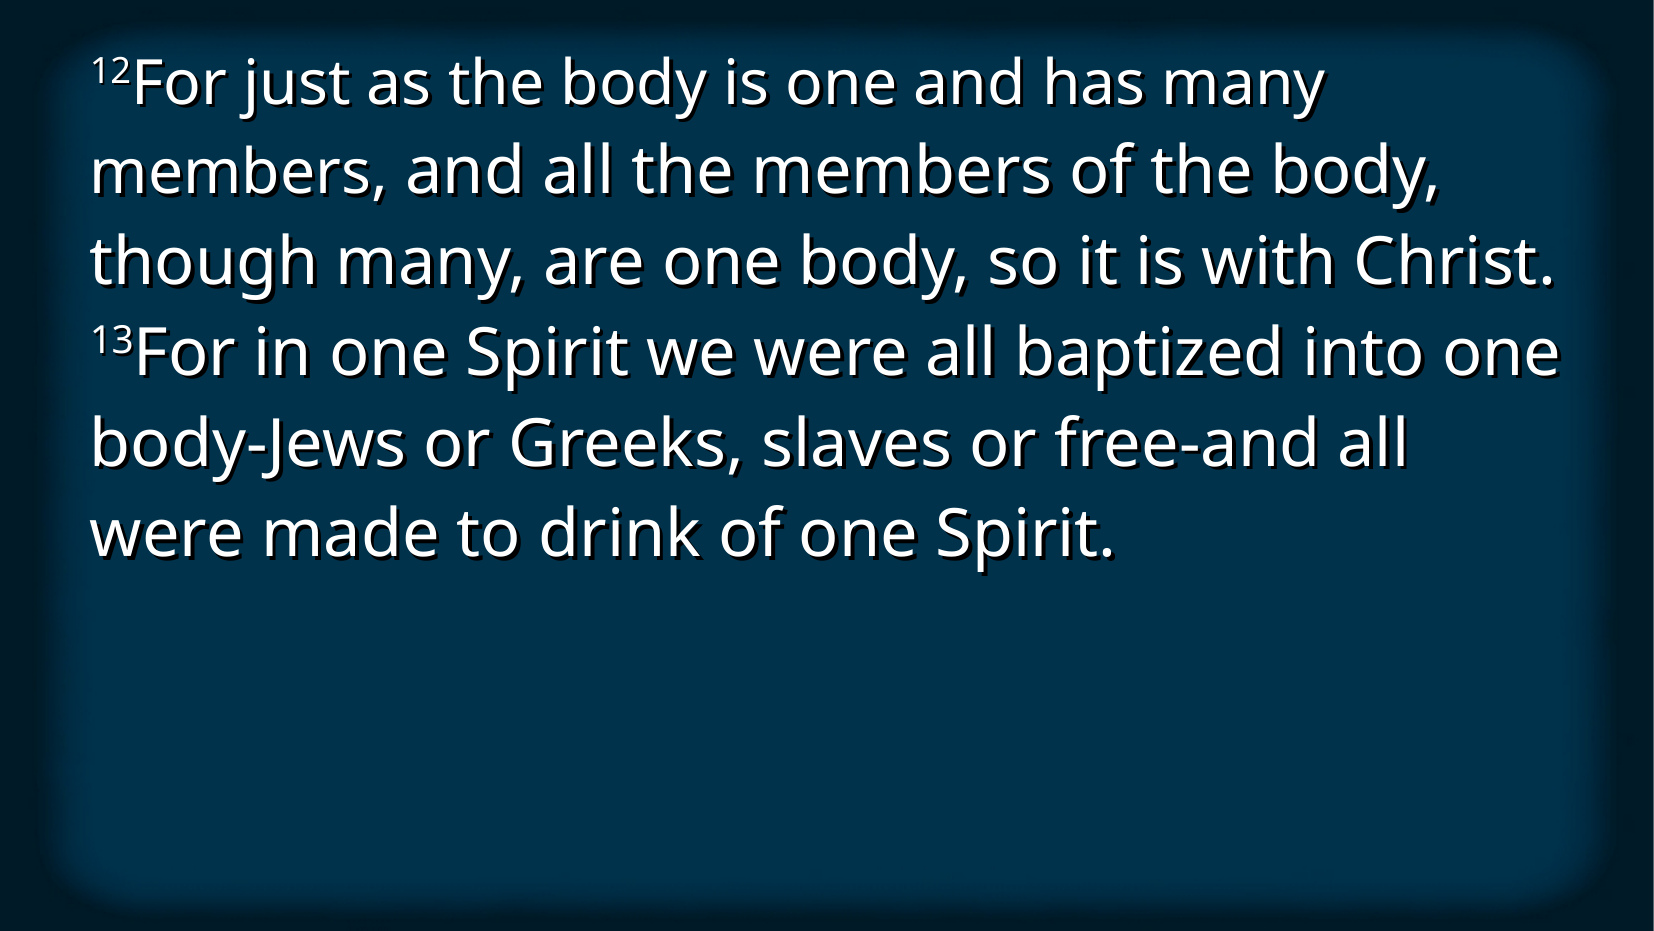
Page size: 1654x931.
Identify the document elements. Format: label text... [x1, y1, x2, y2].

text_box 12For just as the body is one and has many members, and all the members of the body, though many, are one body, so it is with Christ. 13For in one Spirit we were all baptized into one body-Jews or Greeks, slaves or free-and all were made to drink of one Spirit. [75, 30, 1591, 578]
picture [0, 0, 1654, 931]
